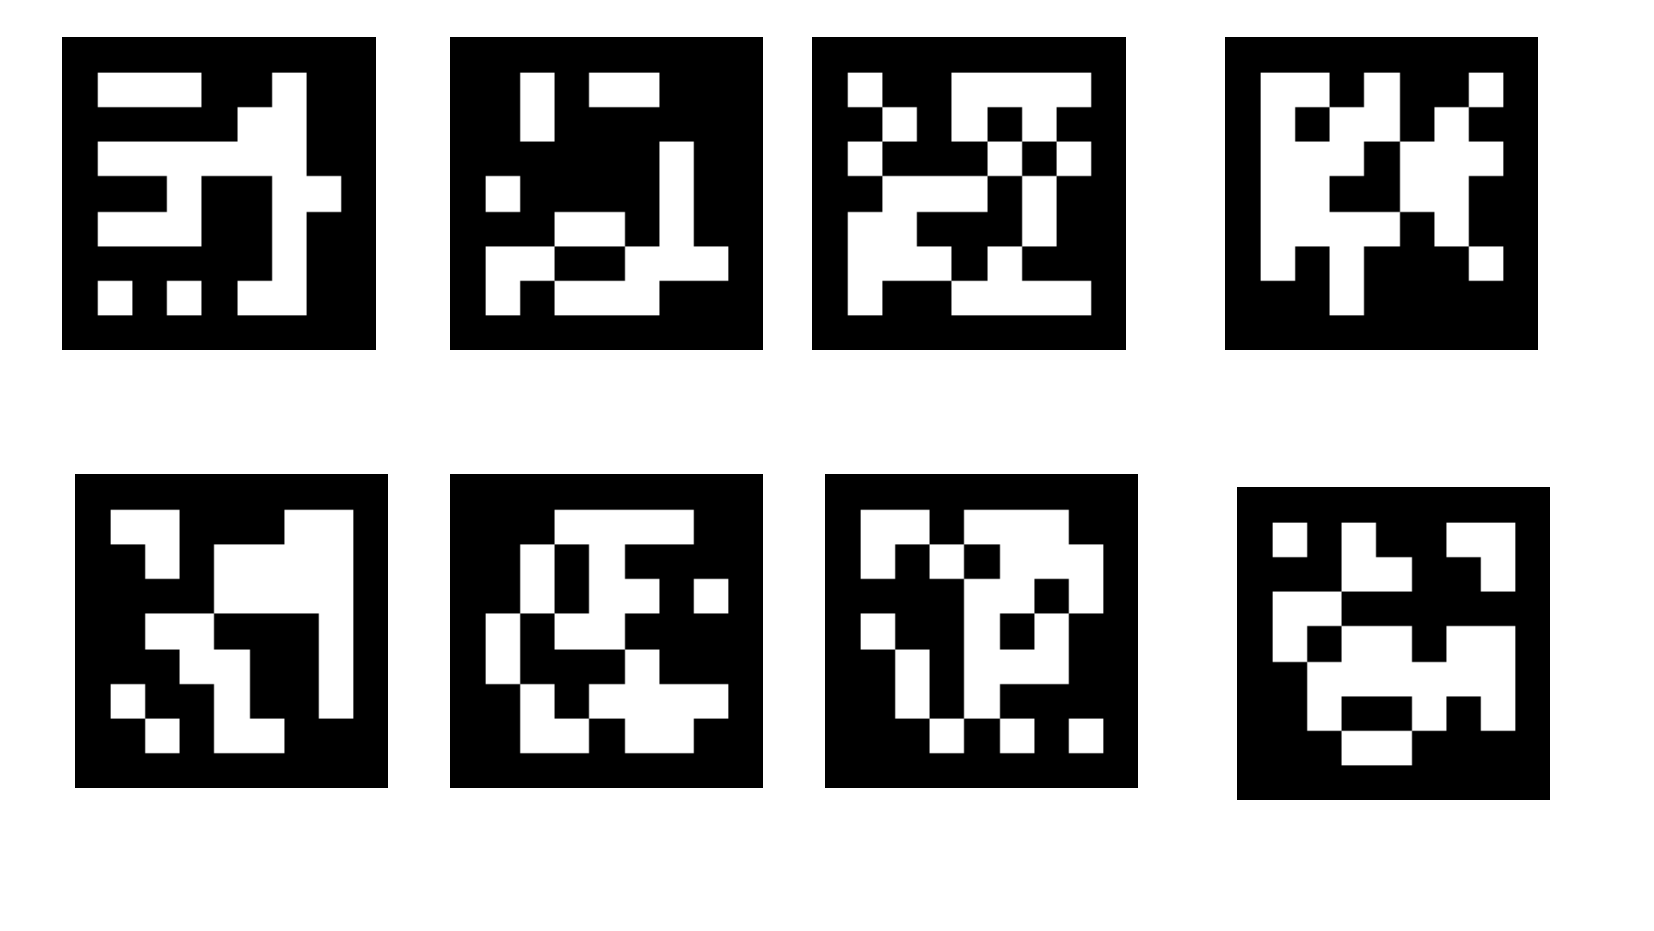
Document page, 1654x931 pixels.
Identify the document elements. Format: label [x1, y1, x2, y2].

picture [75, 474, 388, 788]
picture [812, 37, 1126, 350]
picture [1225, 37, 1538, 350]
picture [450, 37, 763, 350]
picture [1237, 487, 1550, 800]
picture [62, 37, 376, 350]
picture [825, 474, 1138, 788]
picture [450, 474, 763, 788]
